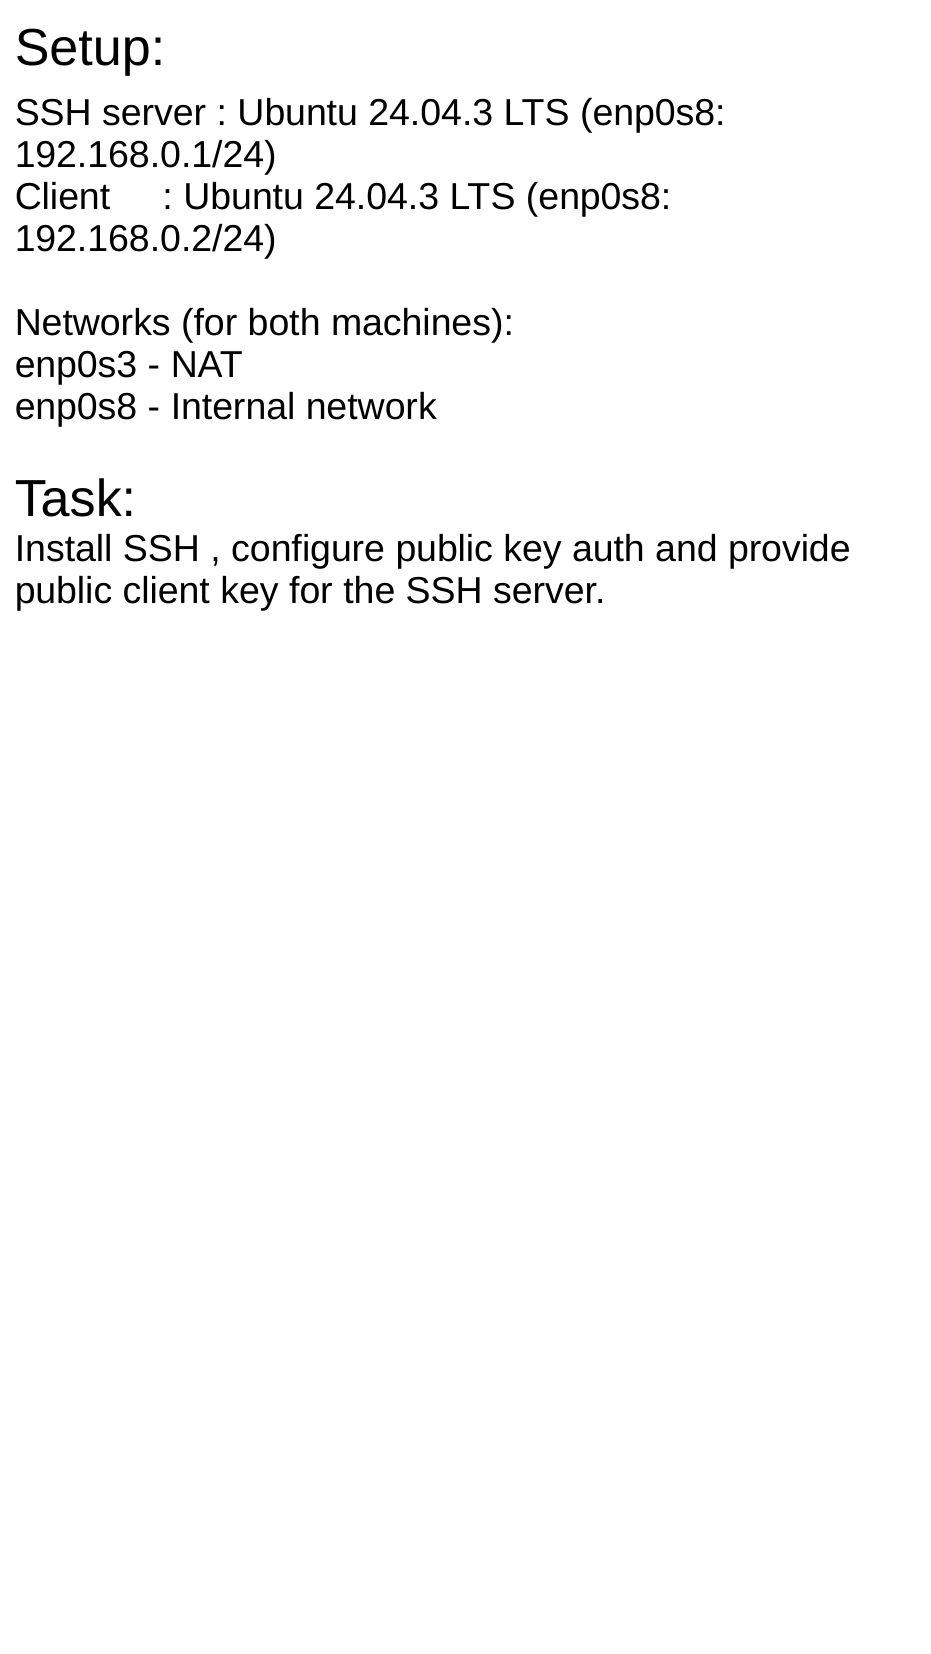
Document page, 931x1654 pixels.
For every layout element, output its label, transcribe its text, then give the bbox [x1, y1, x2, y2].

text_box Setup: [0, 11, 181, 85]
text_box SSH server : Ubuntu 24.04.3 LTS (enp0s8: 192.168.0.1/24) Client : Ubuntu 24.04.3 LTS (enp0s8: 192.168.0.2/24) Networks (for both machines): enp0s3 - NAT enp0s8 - Internal network Task: Install SSH , configure public key auth and provide public client key for the SSH server. [0, 84, 914, 619]
